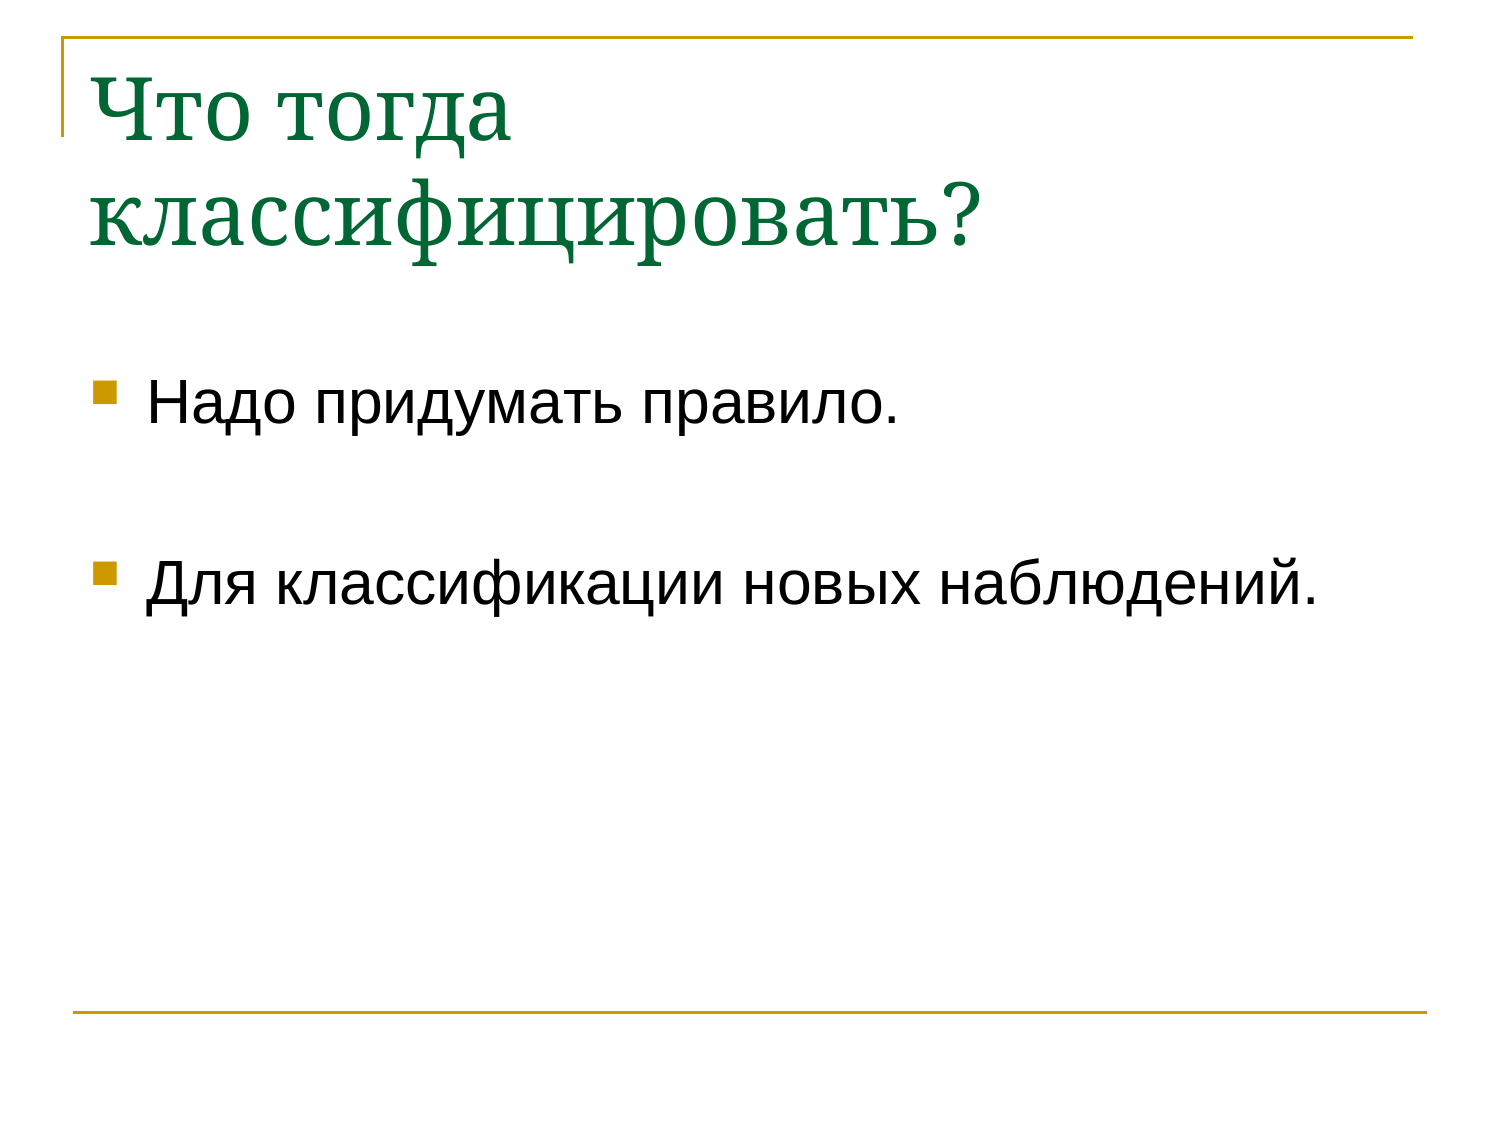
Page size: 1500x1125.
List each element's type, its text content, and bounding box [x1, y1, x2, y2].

list Надо придумать правило. Для классификации новых наблюдений. [75, 262, 1426, 1006]
title Что тогда классифицировать? [75, 45, 1426, 233]
